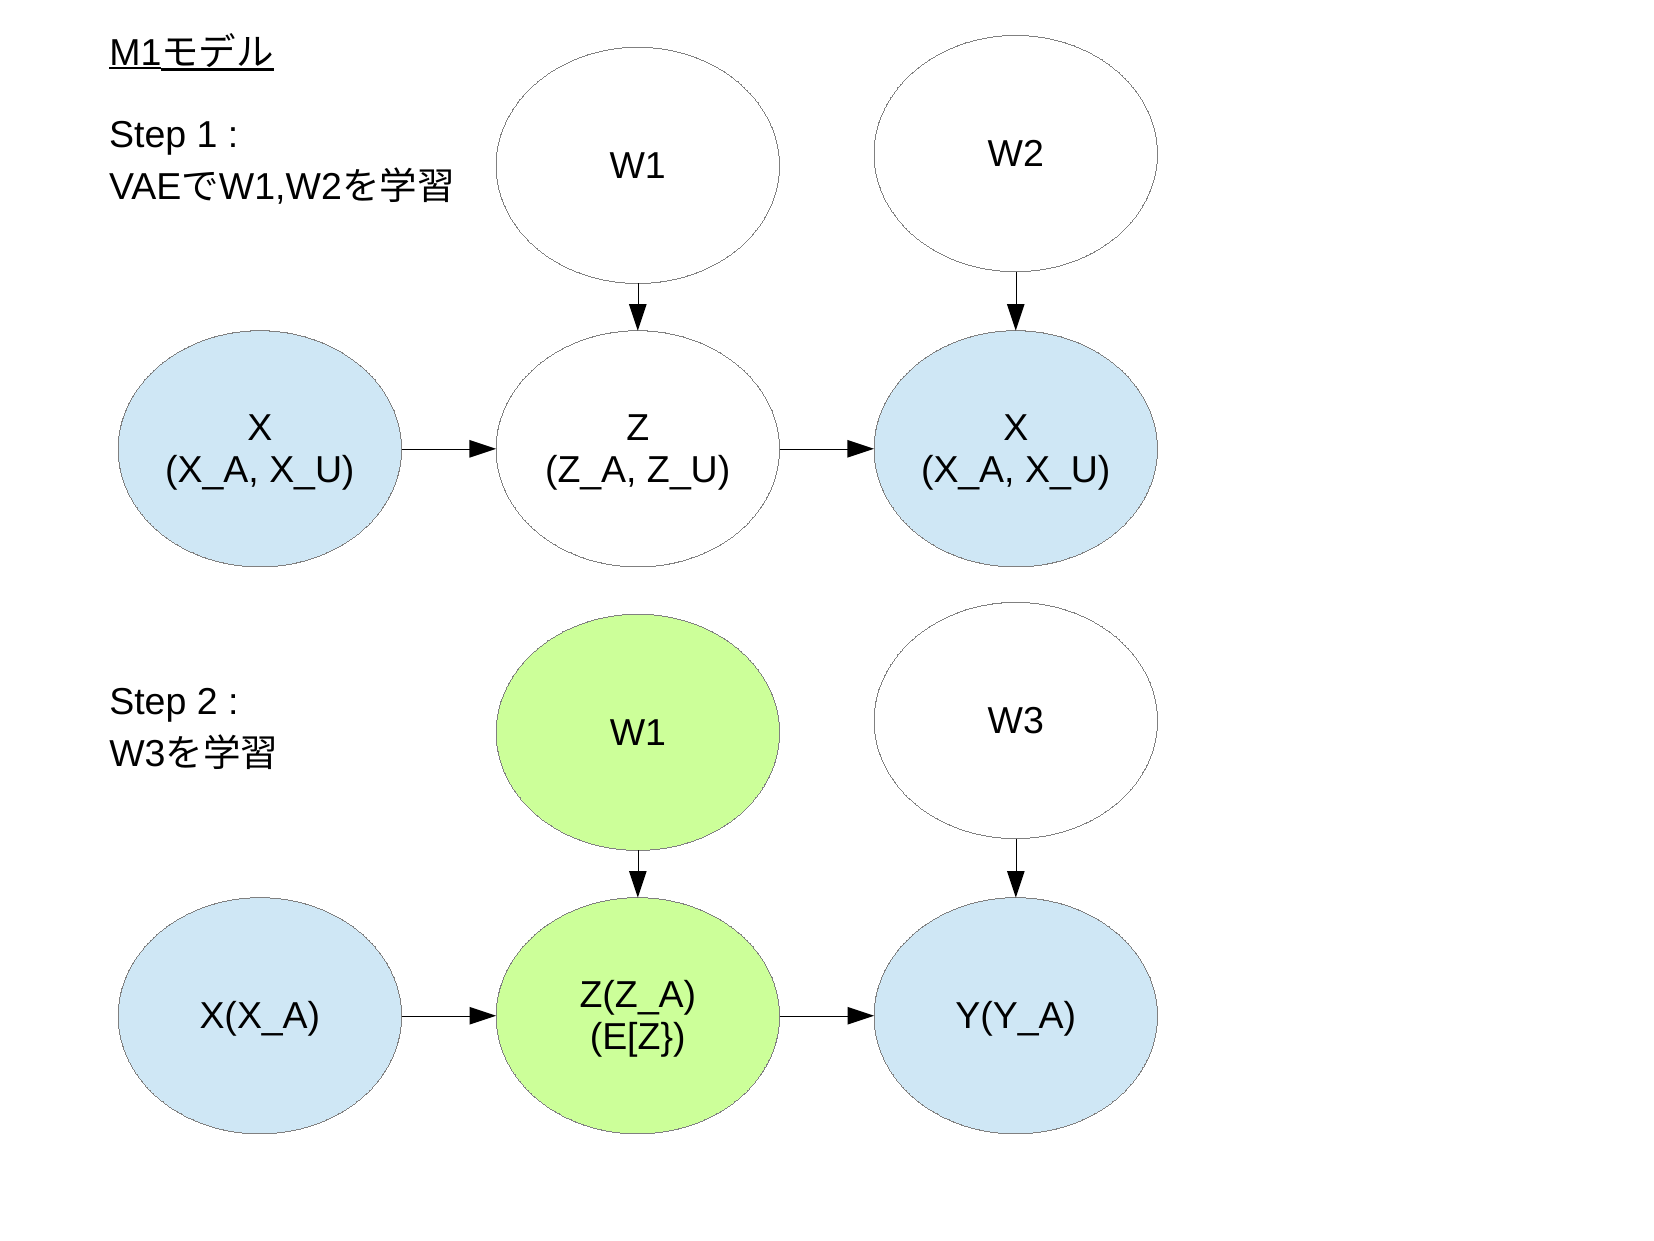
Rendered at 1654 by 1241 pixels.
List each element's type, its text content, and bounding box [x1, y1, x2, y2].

text_box Z (Z_A, Z_U) [496, 330, 780, 567]
text_box M1モデル [94, 13, 284, 71]
text_box W1 [496, 47, 780, 284]
text_box W2 [874, 35, 1158, 272]
text_box X(X_A) [118, 897, 402, 1134]
text_box X (X_A, X_U) [874, 330, 1158, 567]
text_box X (X_A, X_U) [118, 330, 402, 567]
text_box Step 1 : VAEでW1,W2を学習 [94, 106, 461, 206]
text_box Z(Z_A) (E[Z}) [496, 897, 780, 1134]
text_box W1 [496, 614, 780, 851]
text_box W3 [874, 602, 1158, 839]
text_box Y(Y_A) [874, 897, 1158, 1134]
text_box Step 2 : W3を学習 [94, 673, 288, 773]
